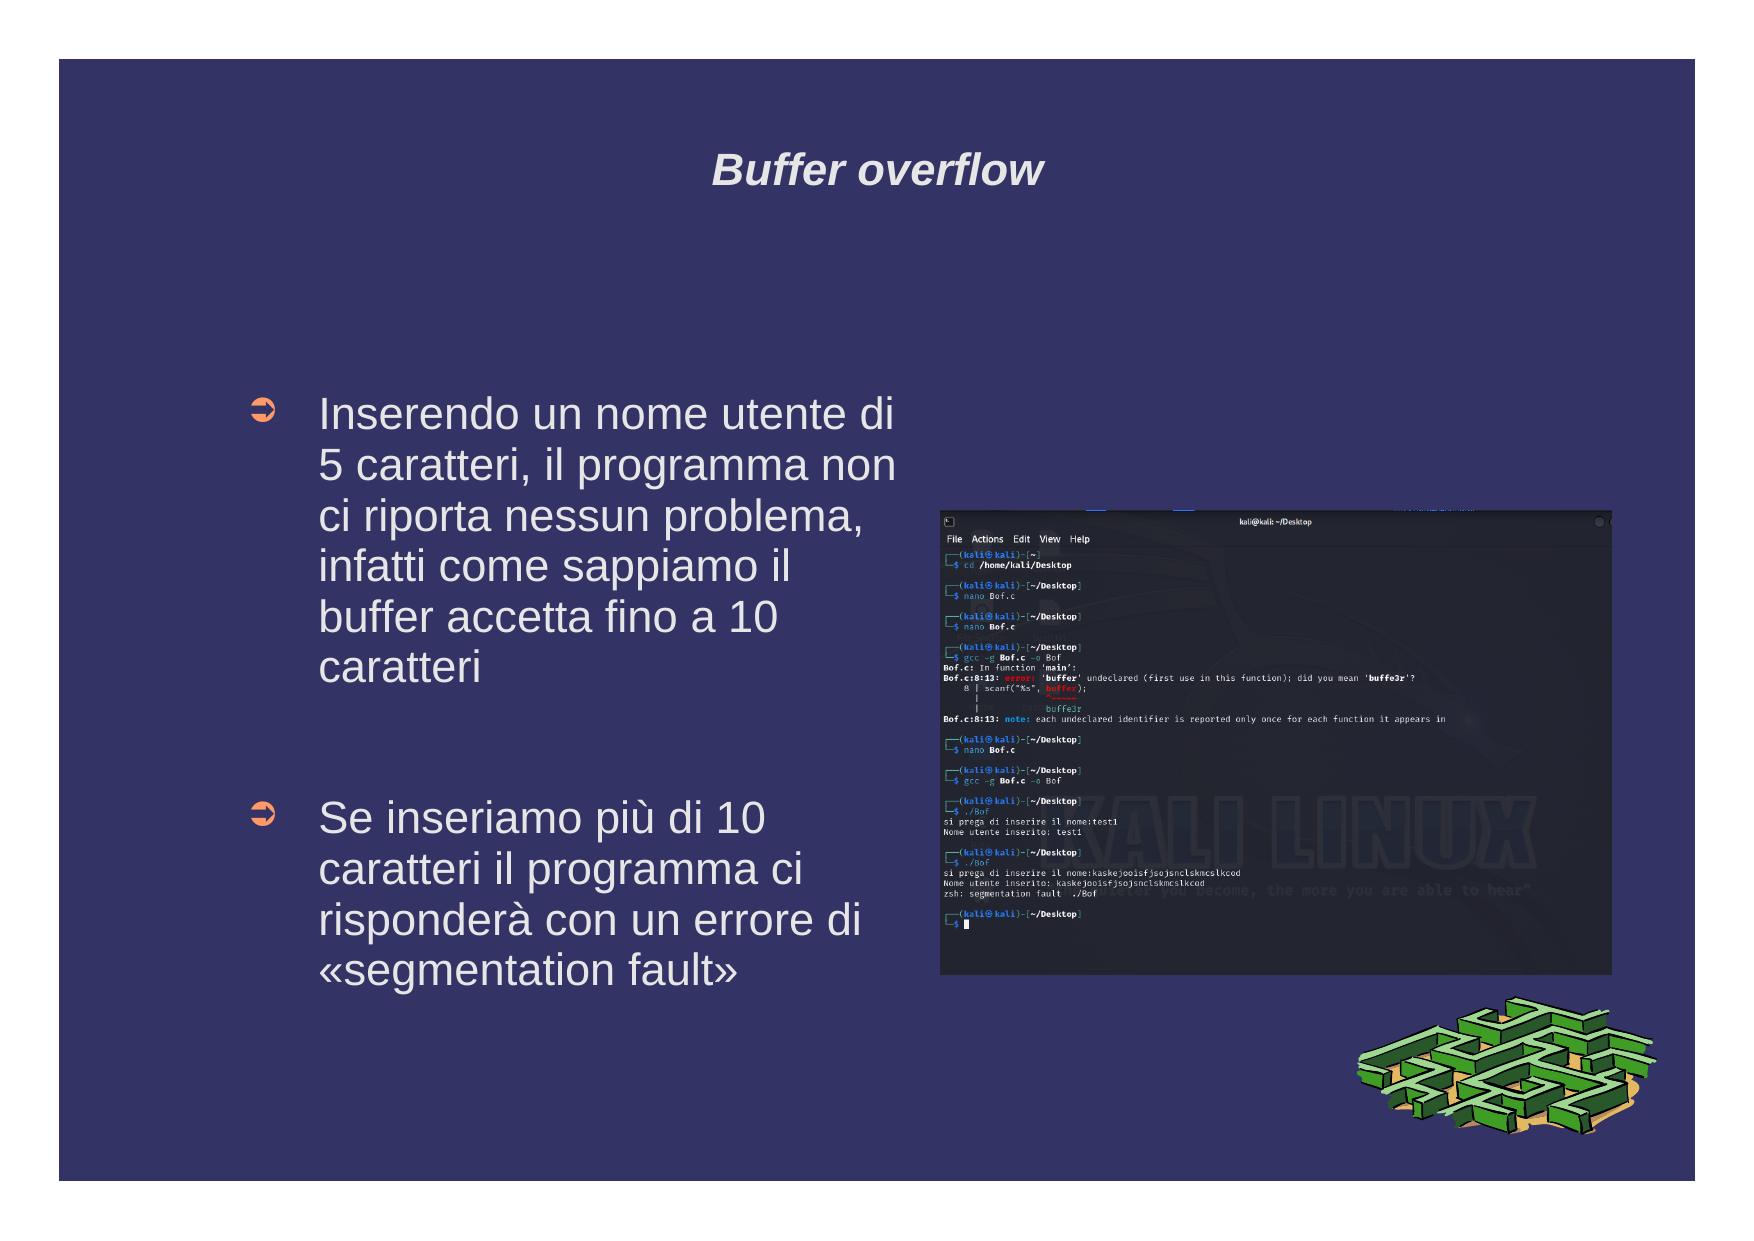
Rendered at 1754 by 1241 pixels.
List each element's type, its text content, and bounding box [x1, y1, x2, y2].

list Inserendo un nome utente di 5 caratteri, il programma non ci riporta nessun problema, infatti come sappiamo il buffer accetta fino a 10 caratteri Se inseriamo più di 10 caratteri il programma ci risponderà con un errore di «segmentation fault» [235, 389, 907, 1097]
picture [940, 510, 1612, 975]
title Buffer overflow [179, 76, 1577, 264]
